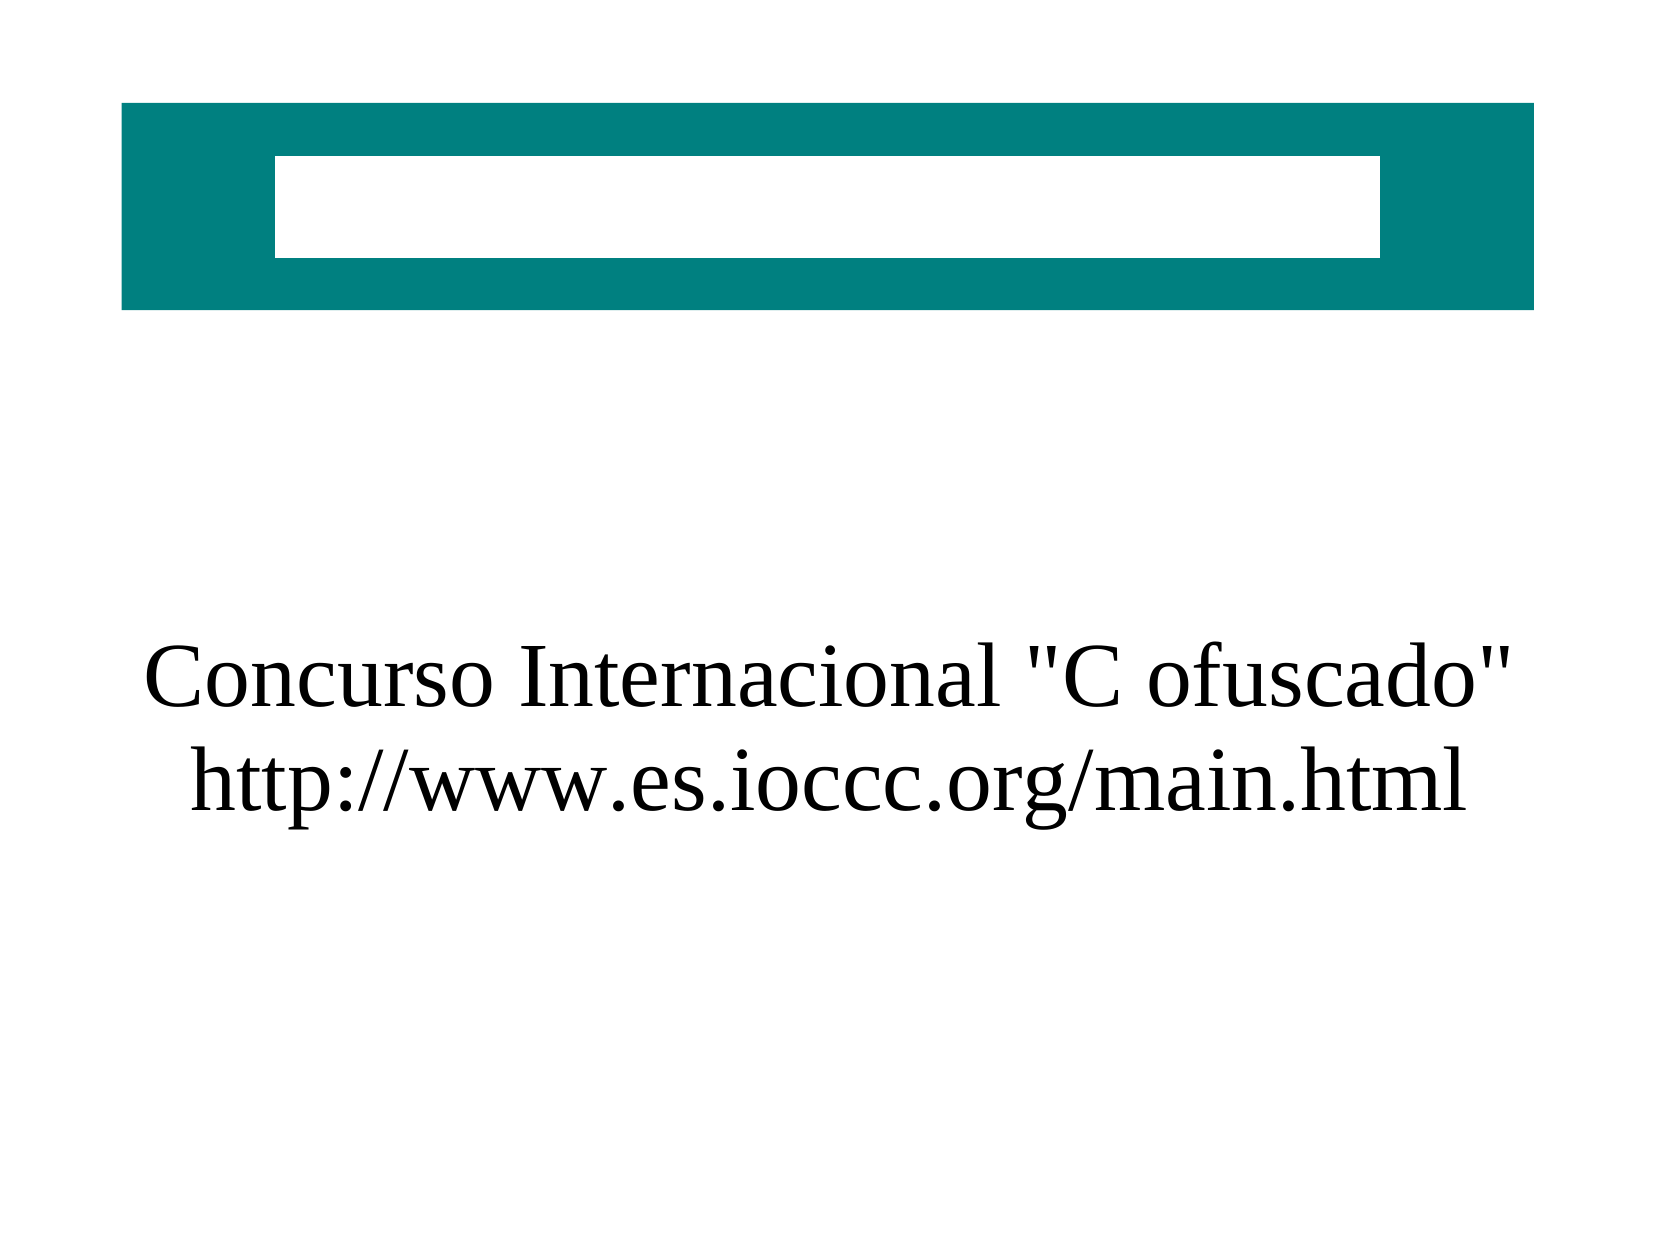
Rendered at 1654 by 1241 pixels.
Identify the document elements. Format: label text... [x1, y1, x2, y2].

title Programas autodocumentados [121, 102, 1534, 311]
text_box Concurso Internacional "C ofuscado" http://www.es.ioccc.org/main.html [124, 622, 1537, 832]
